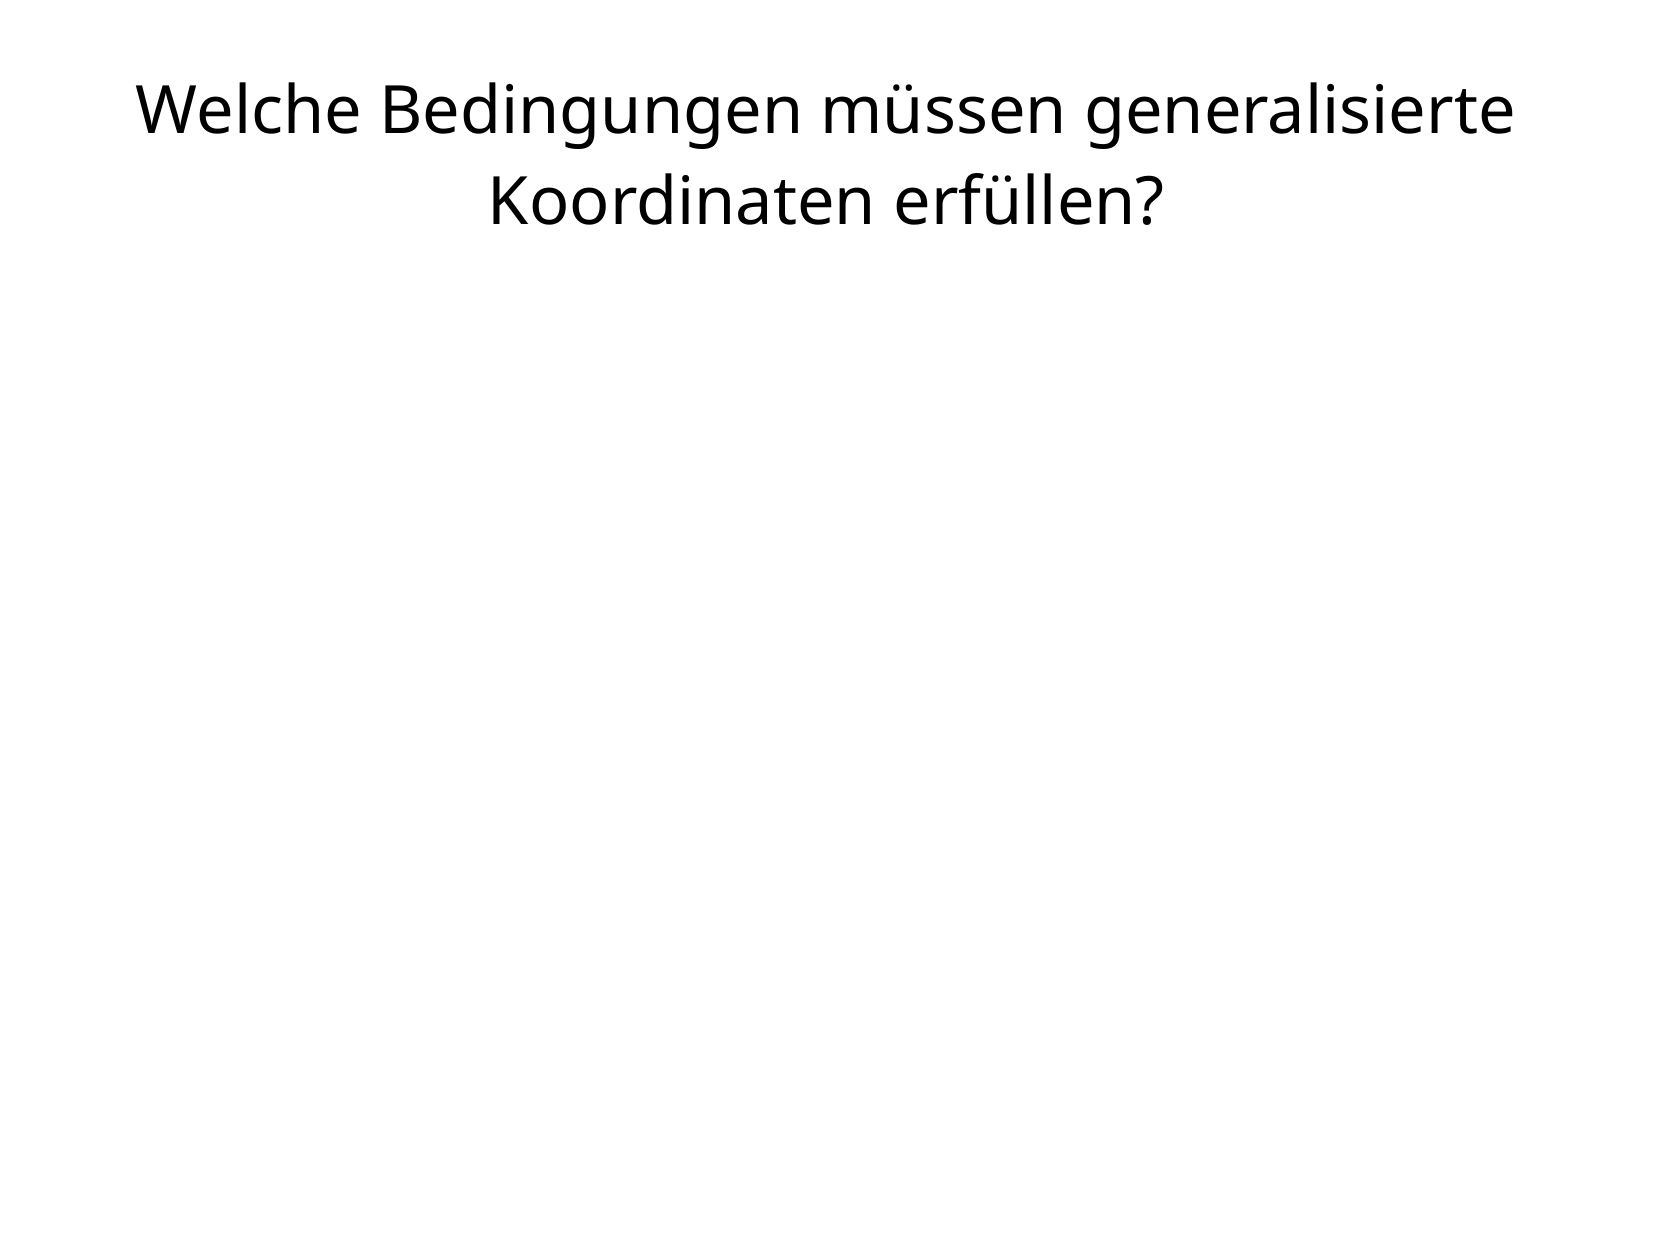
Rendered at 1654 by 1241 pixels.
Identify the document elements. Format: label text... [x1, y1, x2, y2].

title Welche Bedingungen müssen generalisierte Koordinaten erfüllen? [82, 49, 1571, 257]
